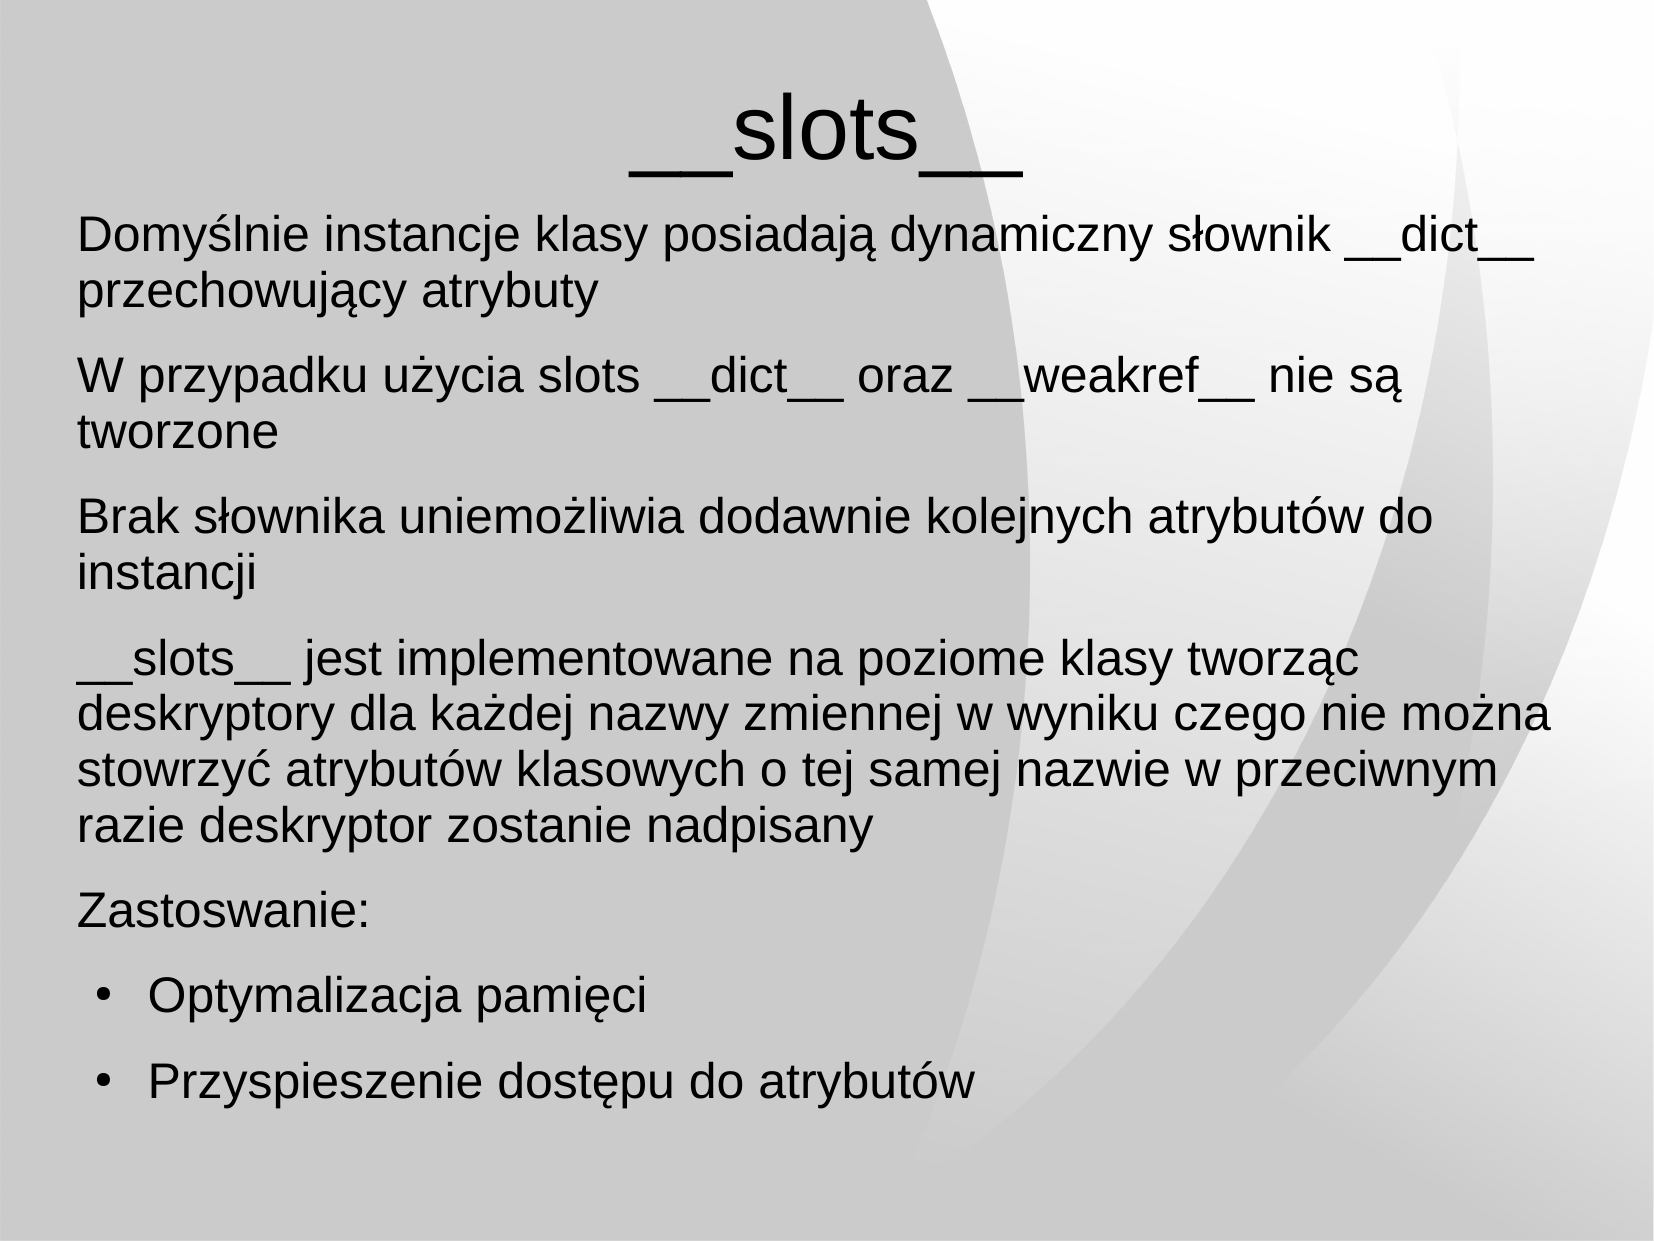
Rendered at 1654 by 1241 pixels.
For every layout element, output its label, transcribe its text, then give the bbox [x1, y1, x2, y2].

title __slots__ [82, 49, 1571, 207]
picture [0, 0, 1654, 1241]
list Domyślnie instancje klasy posiadają dynamiczny słownik __dict__ przechowujący atrybuty W przypadku użycia slots __dict__ oraz __weakref__ nie są tworzone Brak słownika uniemożliwia dodawnie kolejnych atrybutów do instancji __slots__ jest implementowane na poziome klasy tworząc deskryptory dla każdej nazwy zmiennej w wyniku czego nie można stowrzyć atrybutów klasowych o tej samej nazwie w przeciwnym razie deskryptor zostanie nadpisany Zastoswanie: Optymalizacja pamięci Przyspieszenie dostępu do atrybutów [76, 206, 1565, 1194]
